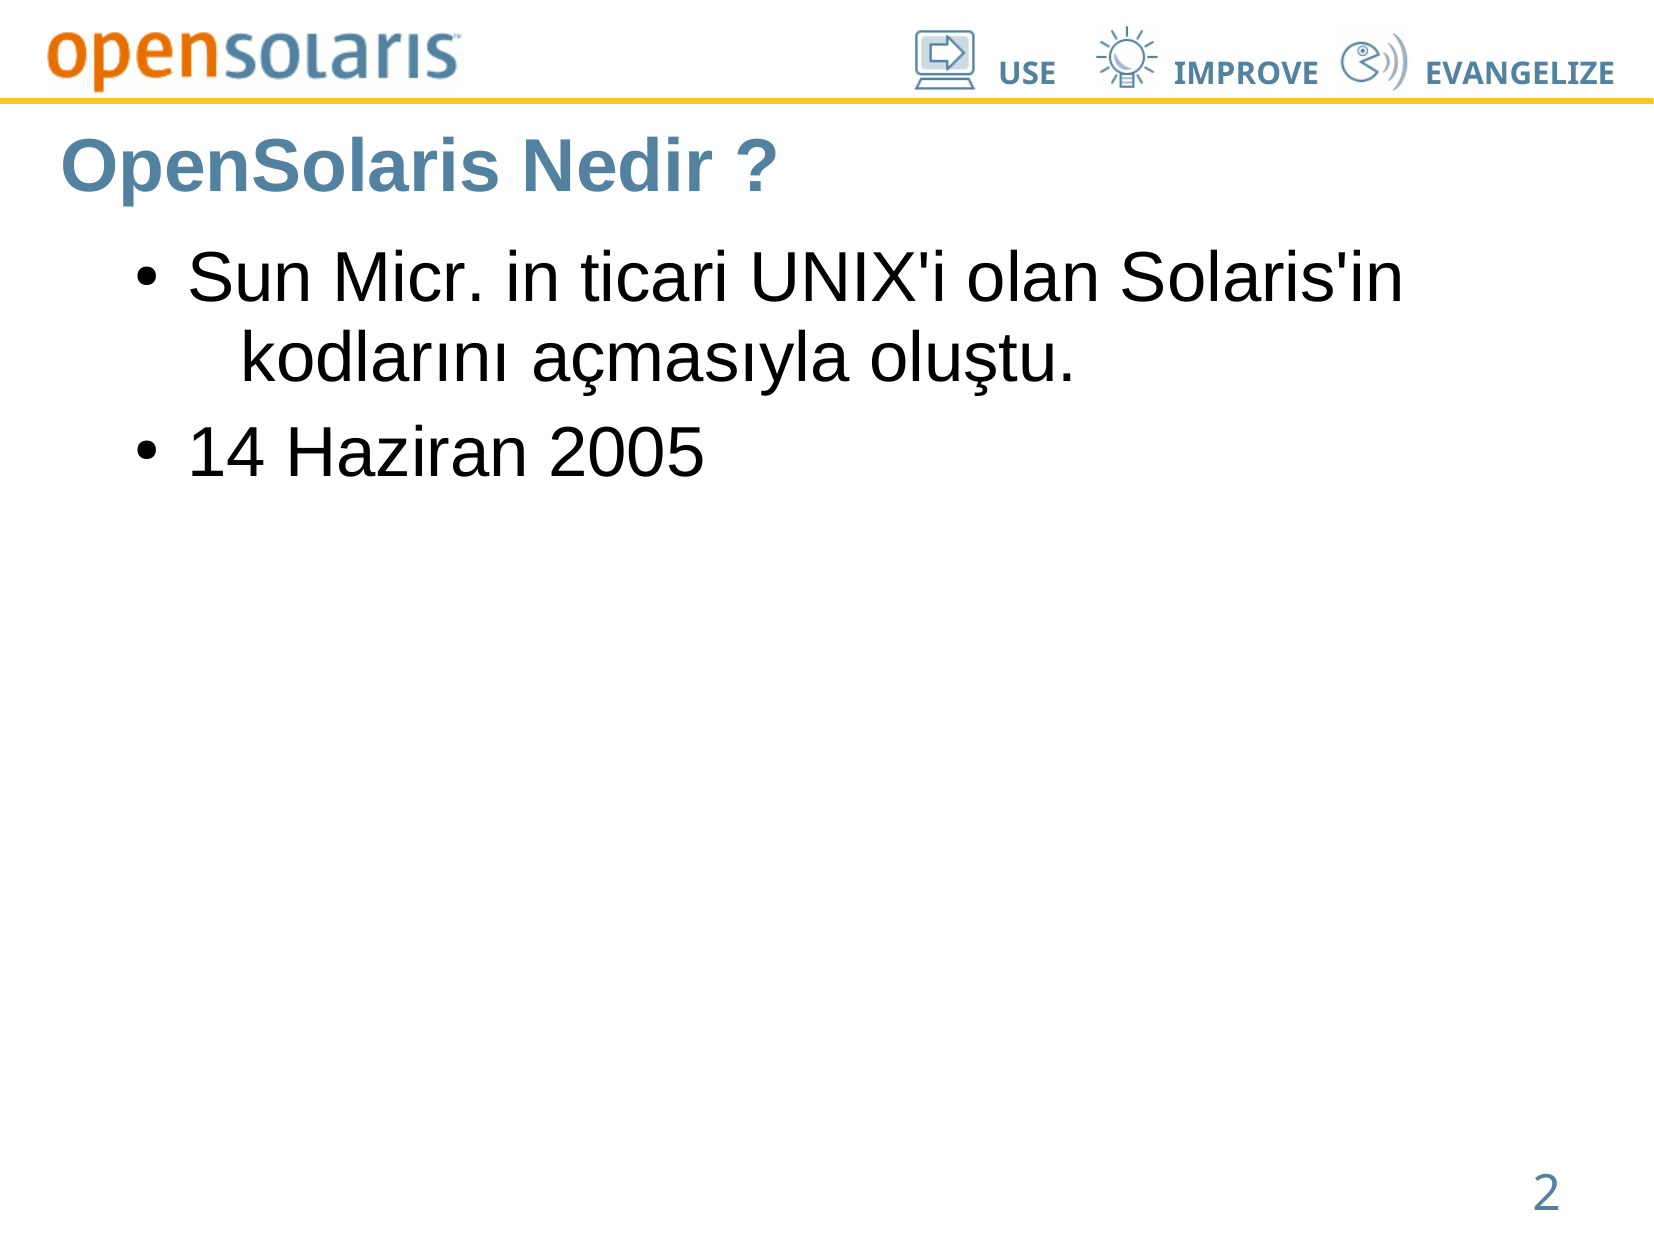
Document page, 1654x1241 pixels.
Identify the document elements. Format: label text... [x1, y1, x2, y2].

list Sun Micr. in ticari UNIX'i olan Solaris'in kodlarını açmasıyla oluştu. 14 Haziran 2005 [98, 237, 1556, 1151]
picture [907, 22, 983, 98]
picture [1093, 23, 1161, 91]
picture [1336, 24, 1412, 98]
title OpenSolaris Nedir ? [60, 120, 1534, 211]
picture [46, 31, 462, 94]
